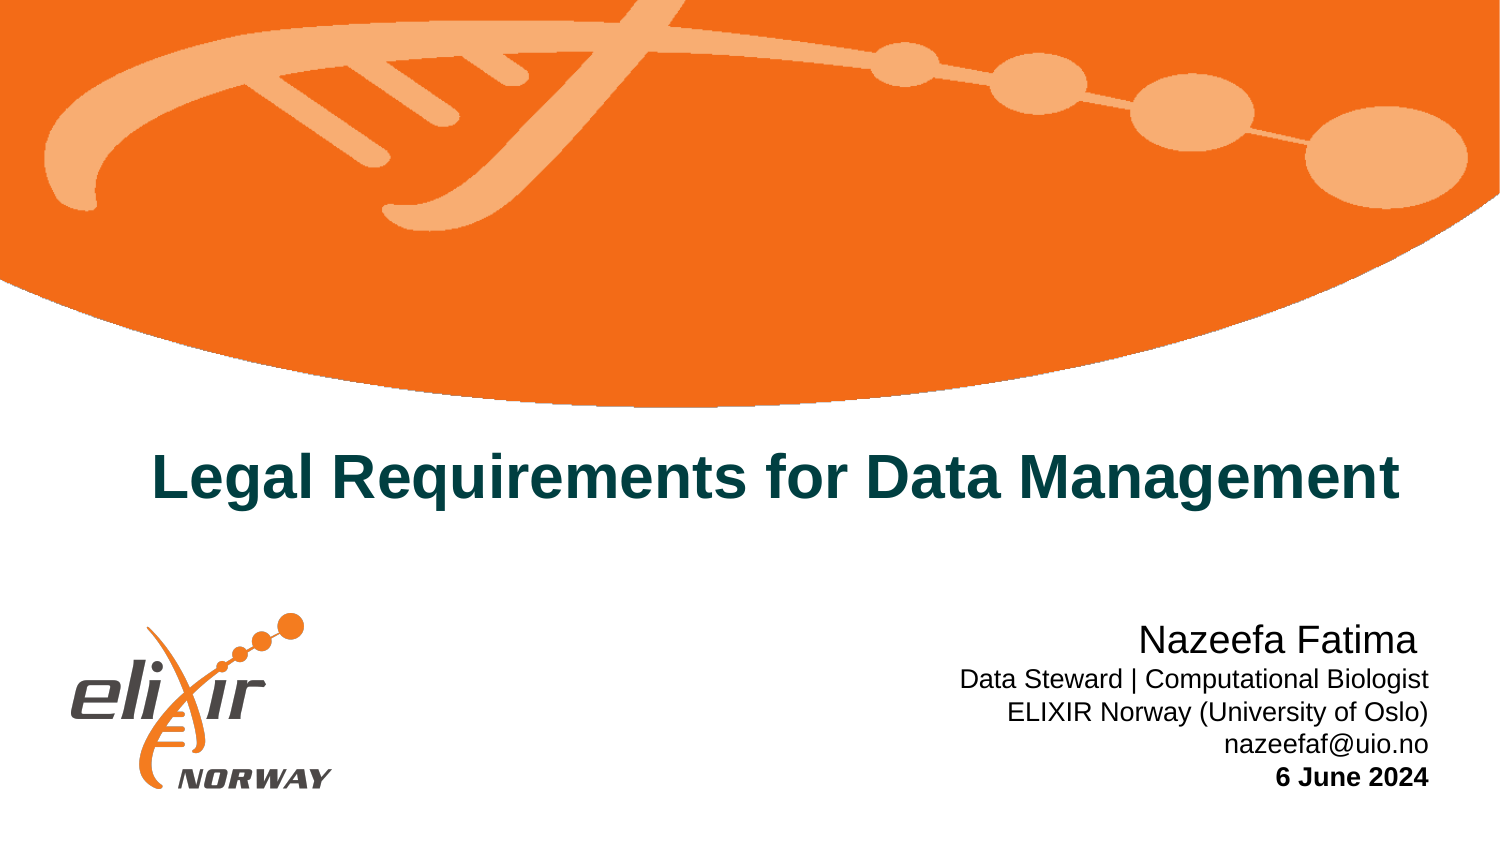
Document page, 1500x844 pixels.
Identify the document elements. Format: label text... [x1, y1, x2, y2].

subtitle Nazeefa Fatima Data Steward | Computational Biologist ELIXIR Norway (University of Oslo) nazeefaf@uio.no 6 June 2024 [851, 566, 1429, 761]
picture [0, 0, 1500, 789]
title Legal Requirements for Data Management [124, 435, 1429, 587]
